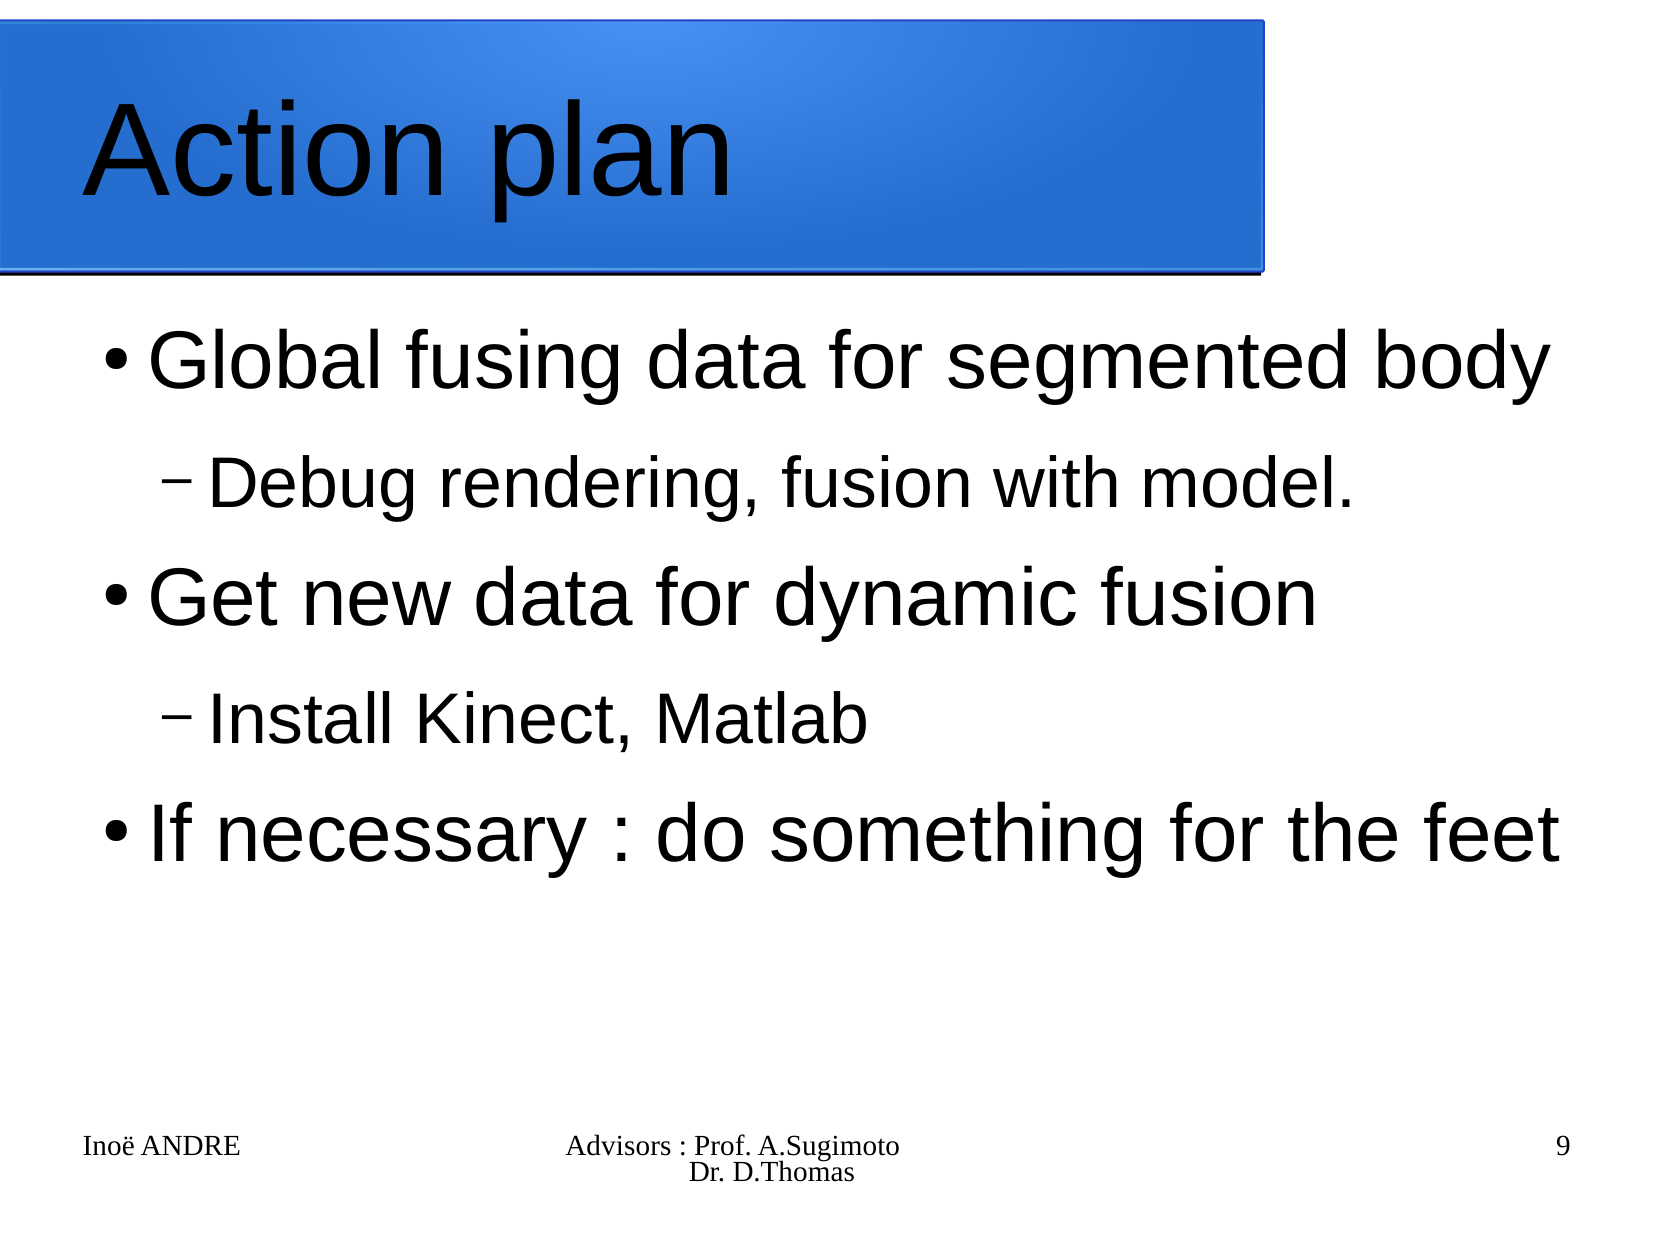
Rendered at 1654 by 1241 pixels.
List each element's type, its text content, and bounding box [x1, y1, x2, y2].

title Action plan [82, 47, 1235, 252]
list Global fusing data for segmented body Debug rendering, fusion with model. Get new data for dynamic fusion Install Kinect, Matlab If necessary : do something for the feet [86, 315, 1576, 1035]
list [82, 299, 1571, 1019]
